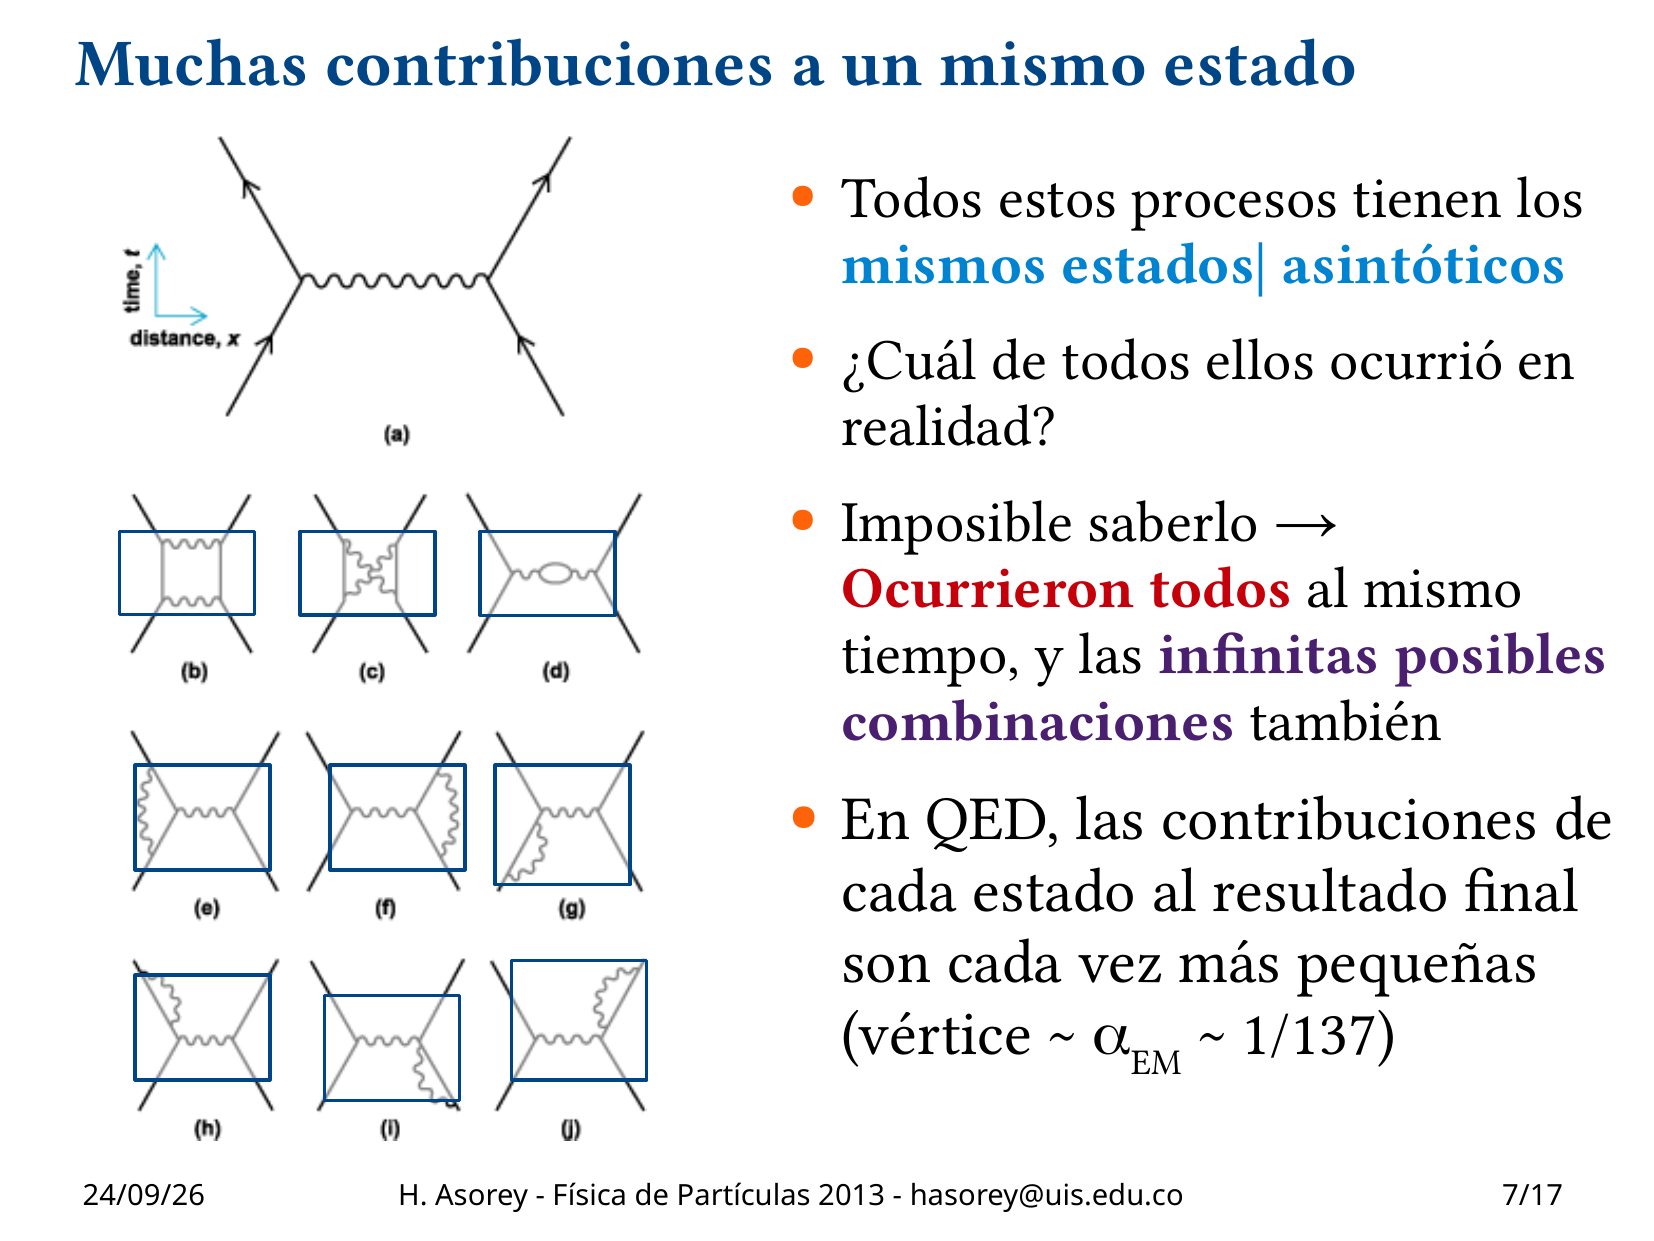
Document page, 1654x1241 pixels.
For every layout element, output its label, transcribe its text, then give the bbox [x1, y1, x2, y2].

text_box [495, 765, 631, 885]
text_box [330, 765, 466, 871]
text_box [119, 531, 255, 615]
text_box [135, 975, 271, 1081]
picture [119, 136, 647, 1141]
text_box [511, 960, 647, 1081]
title Muchas contribuciones a un mismo estado [75, 13, 1564, 115]
text_box [300, 531, 436, 616]
text_box [480, 531, 616, 616]
list Todos estos procesos tienen los mismos estados| asintóticos ¿Cuál de todos ellos ocurrió en realidad? Imposible saberlo → Ocurrieron todos al mismo tiempo, y las infinitas posibles combinaciones también En QED, las contribuciones de cada estado al resultado final son cada vez más pequeñas (vértice ~ aEM ~ 1/137) [758, 165, 1621, 1170]
text_box [324, 995, 460, 1101]
text_box [135, 765, 271, 871]
